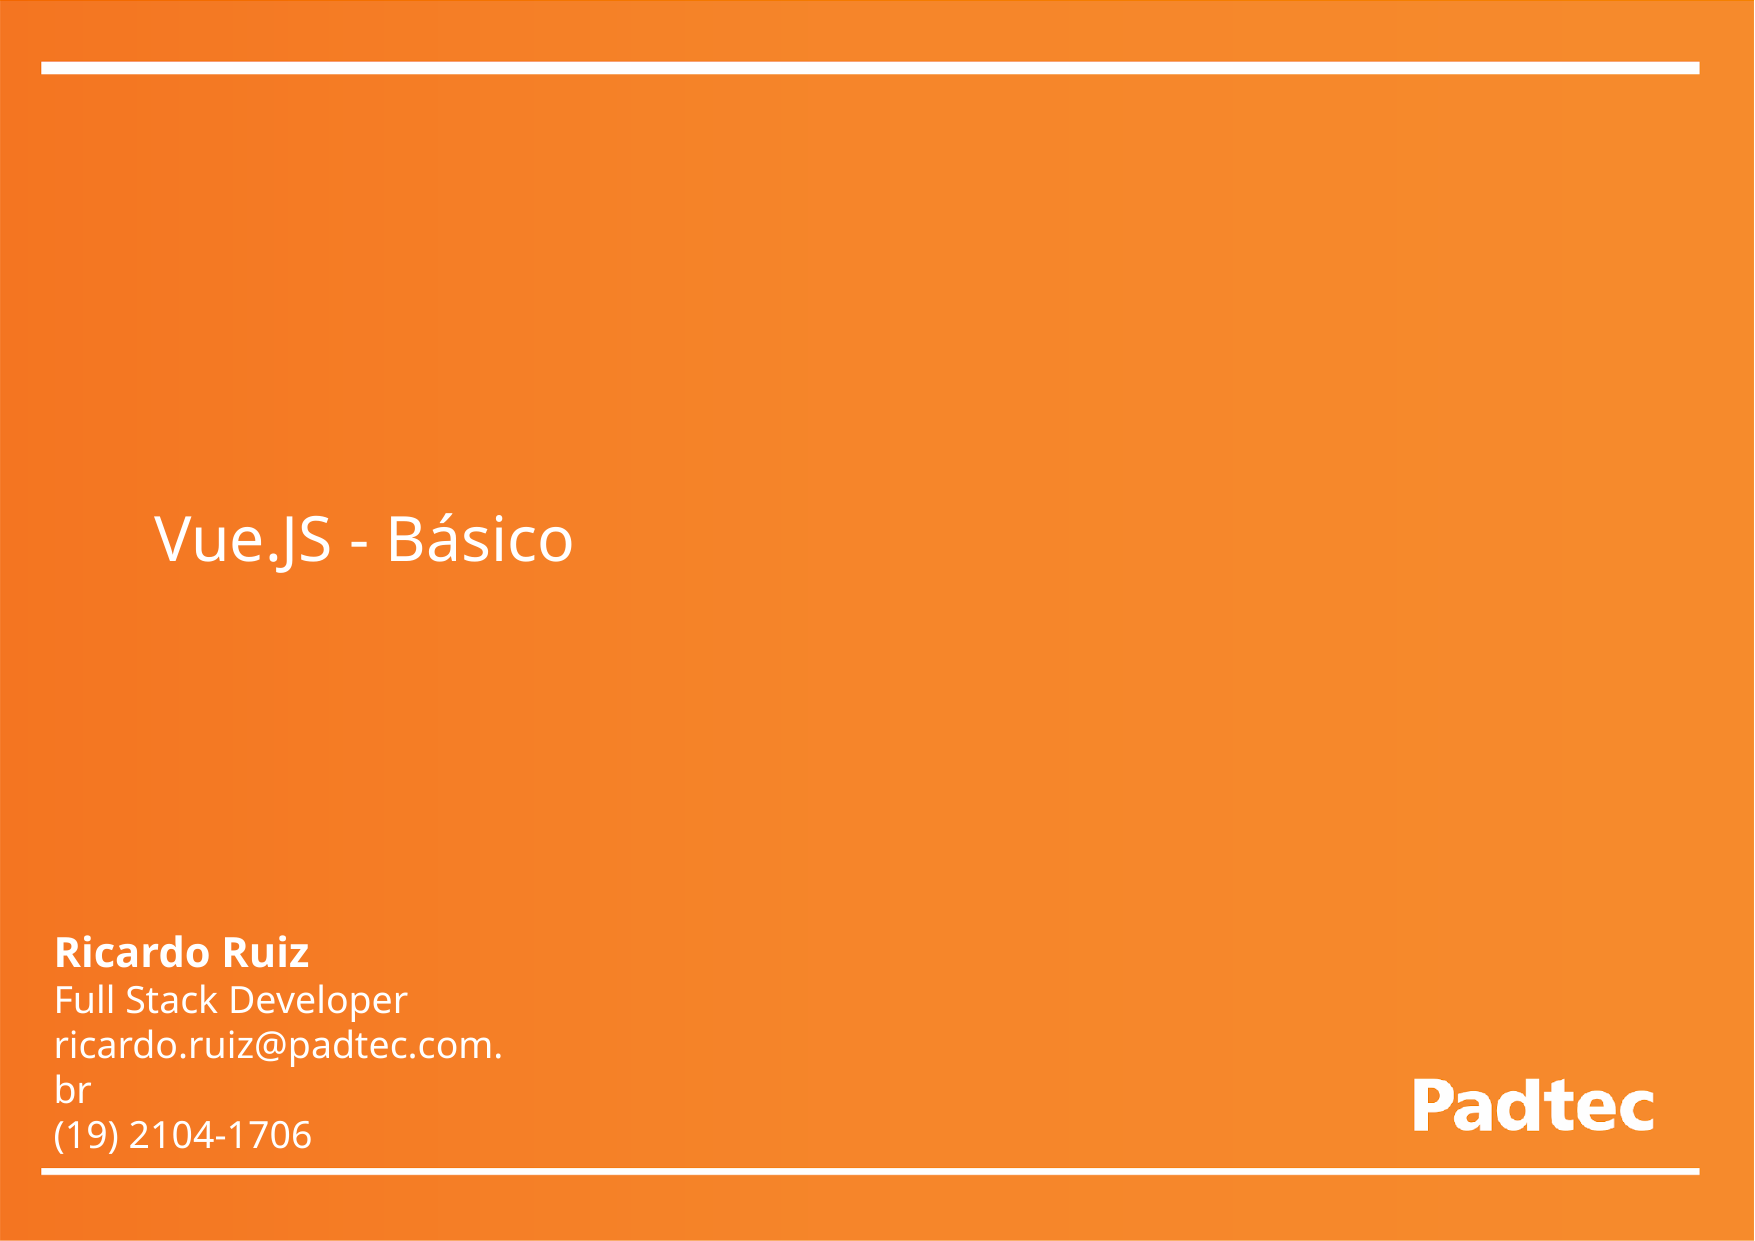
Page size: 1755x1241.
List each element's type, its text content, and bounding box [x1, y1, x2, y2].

picture [0, 0, 1754, 1241]
text_box Ricardo Ruiz Full Stack Developer ricardo.ruiz@padtec.com.br (19) 2104-1706 [38, 918, 540, 1121]
text_box Vue.JS - Básico [137, 490, 990, 581]
